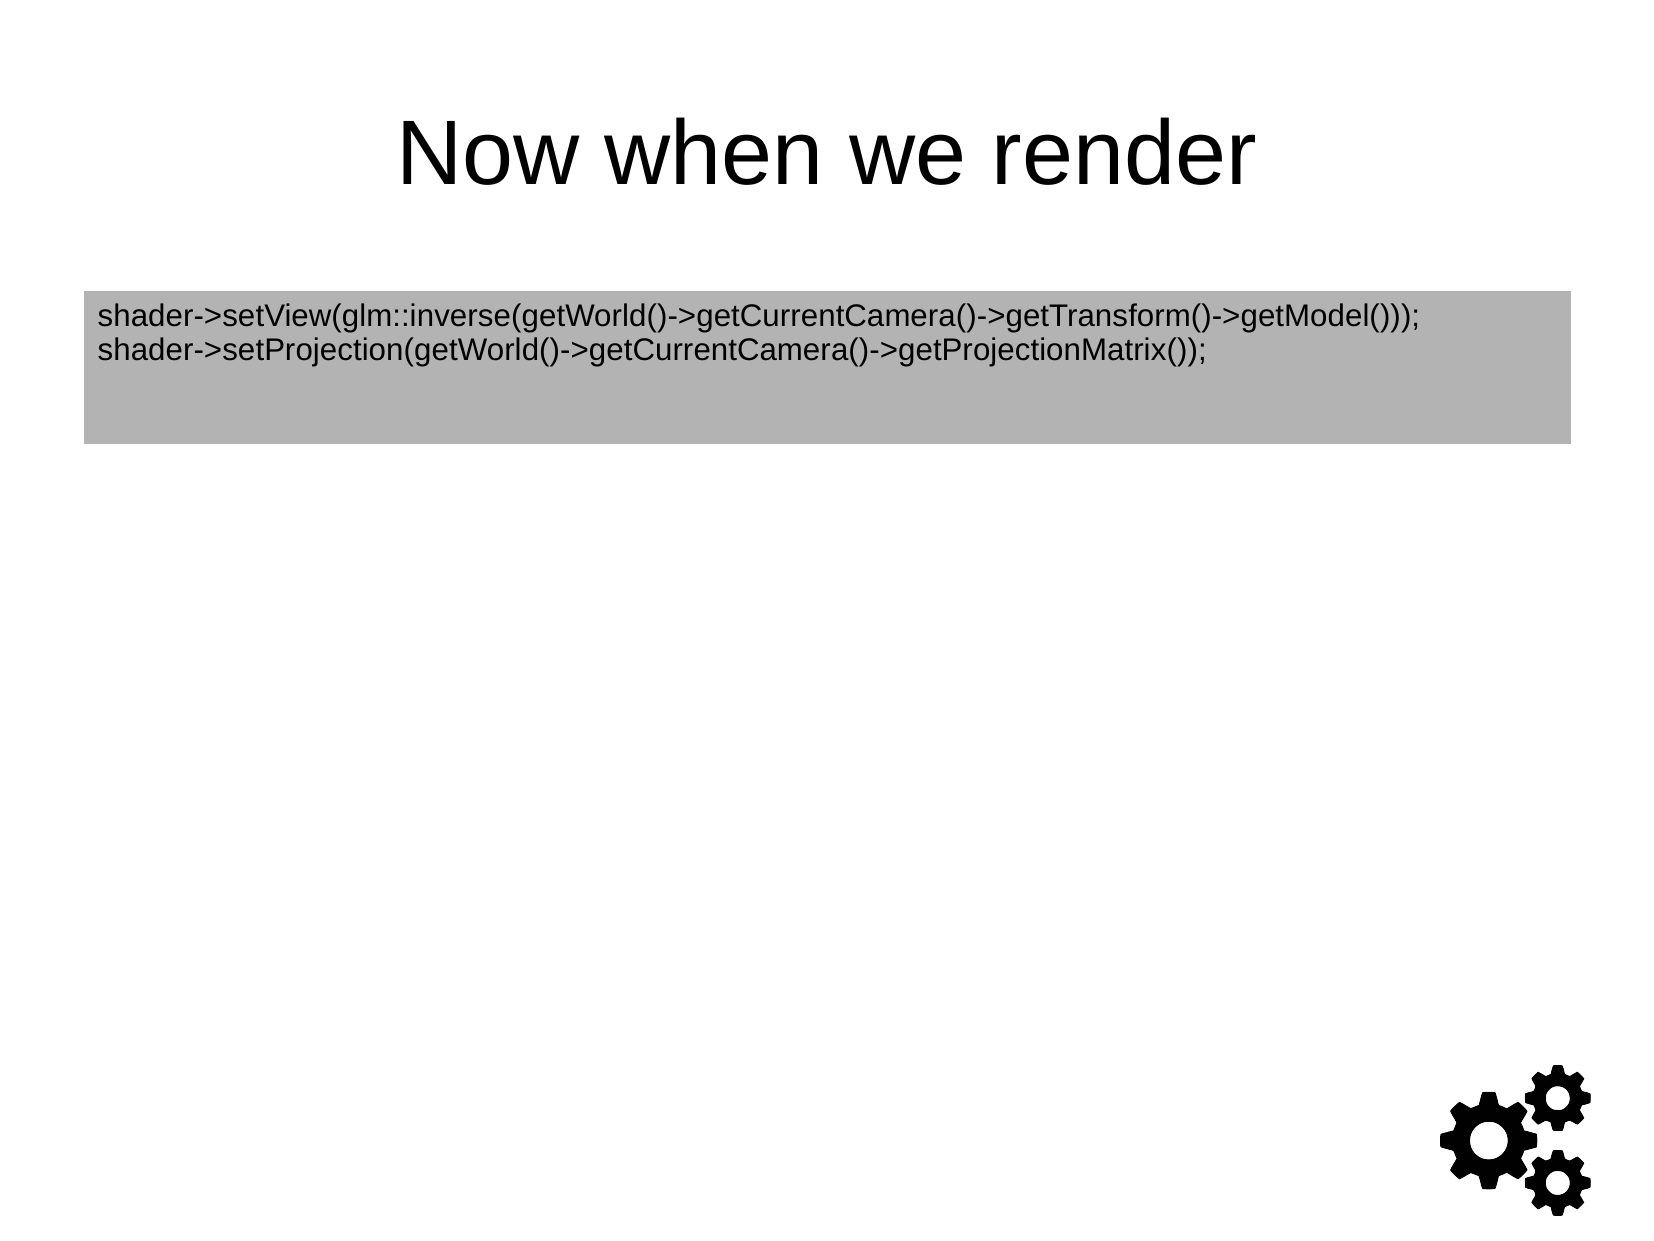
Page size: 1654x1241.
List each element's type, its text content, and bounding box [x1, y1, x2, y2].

title Now when we render [82, 49, 1571, 257]
picture [1440, 1065, 1591, 1216]
table_header shader->setView(glm::inverse(getWorld()->getCurrentCamera()->getTransform()->getModel())); shader->setProjection(getWorld()->getCurrentCamera()->getProjectionMatrix()); [84, 291, 1571, 444]
